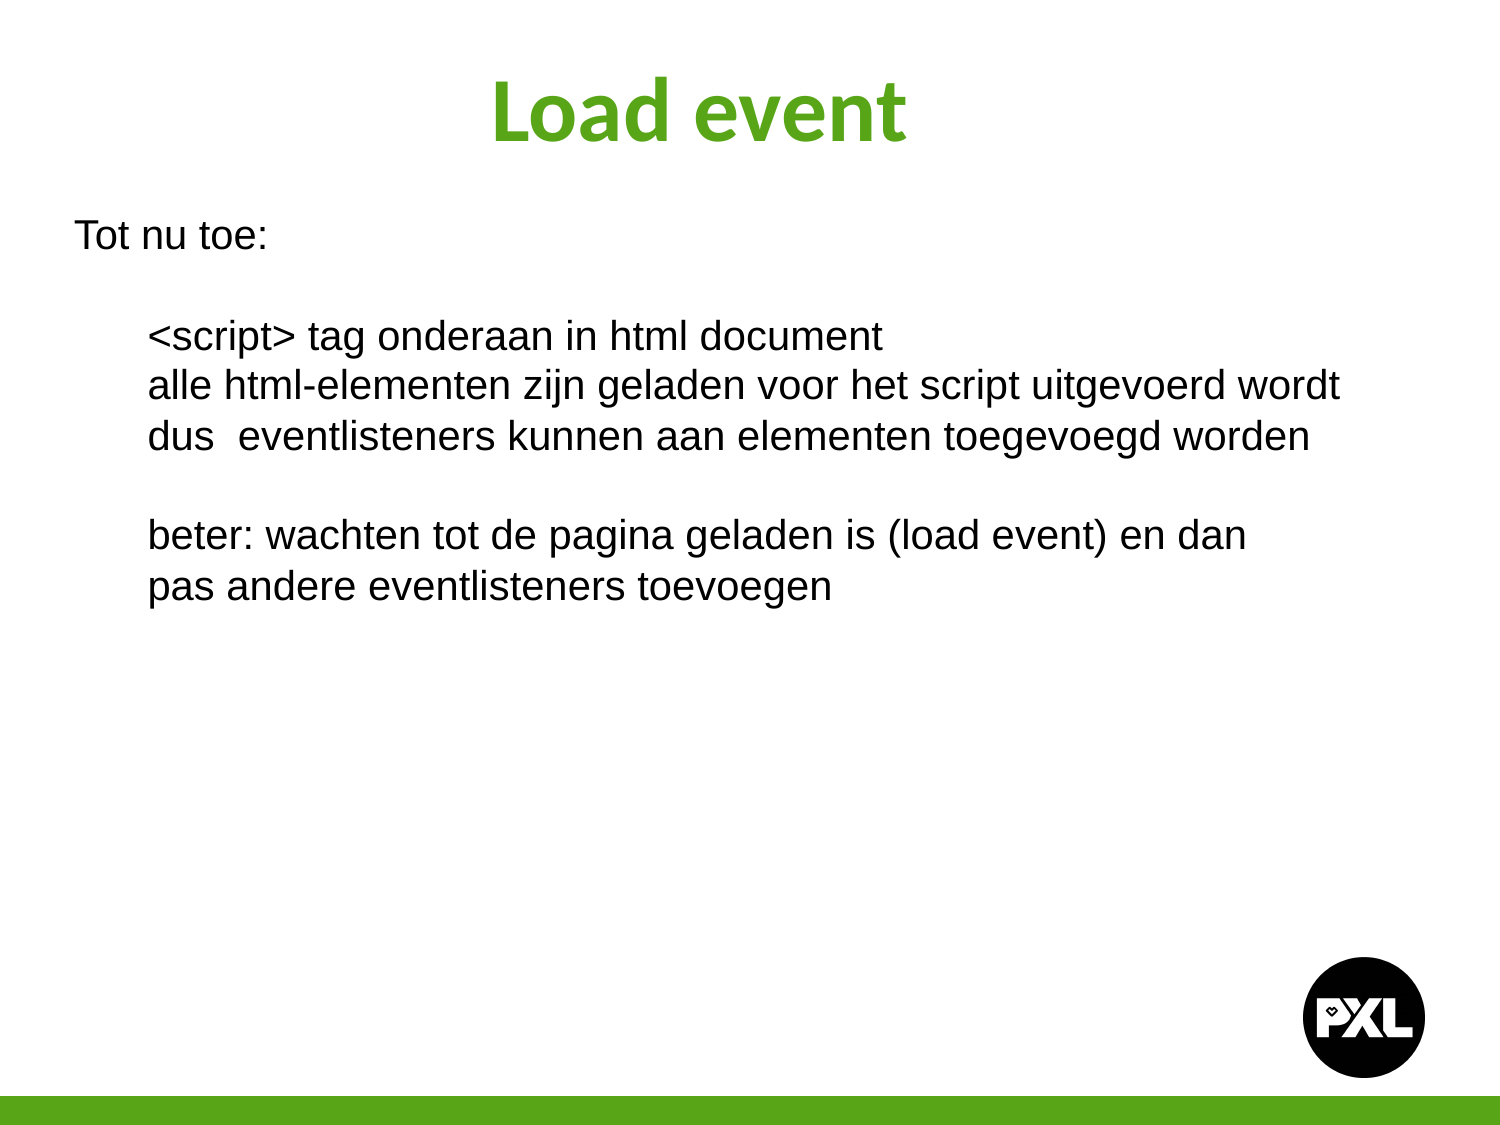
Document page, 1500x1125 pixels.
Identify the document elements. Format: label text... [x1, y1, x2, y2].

text_box Tot nu toe: <script> tag onderaan in html document alle html-elementen zijn geladen voor het script uitgevoerd wordt dus eventlisteners kunnen aan elementen toegevoegd worden beter: wachten tot de pagina geladen is (load event) en dan pas andere eventlisteners toevoegen [58, 200, 1382, 583]
text_box Load event [0, 42, 1443, 168]
picture [1303, 957, 1425, 1078]
